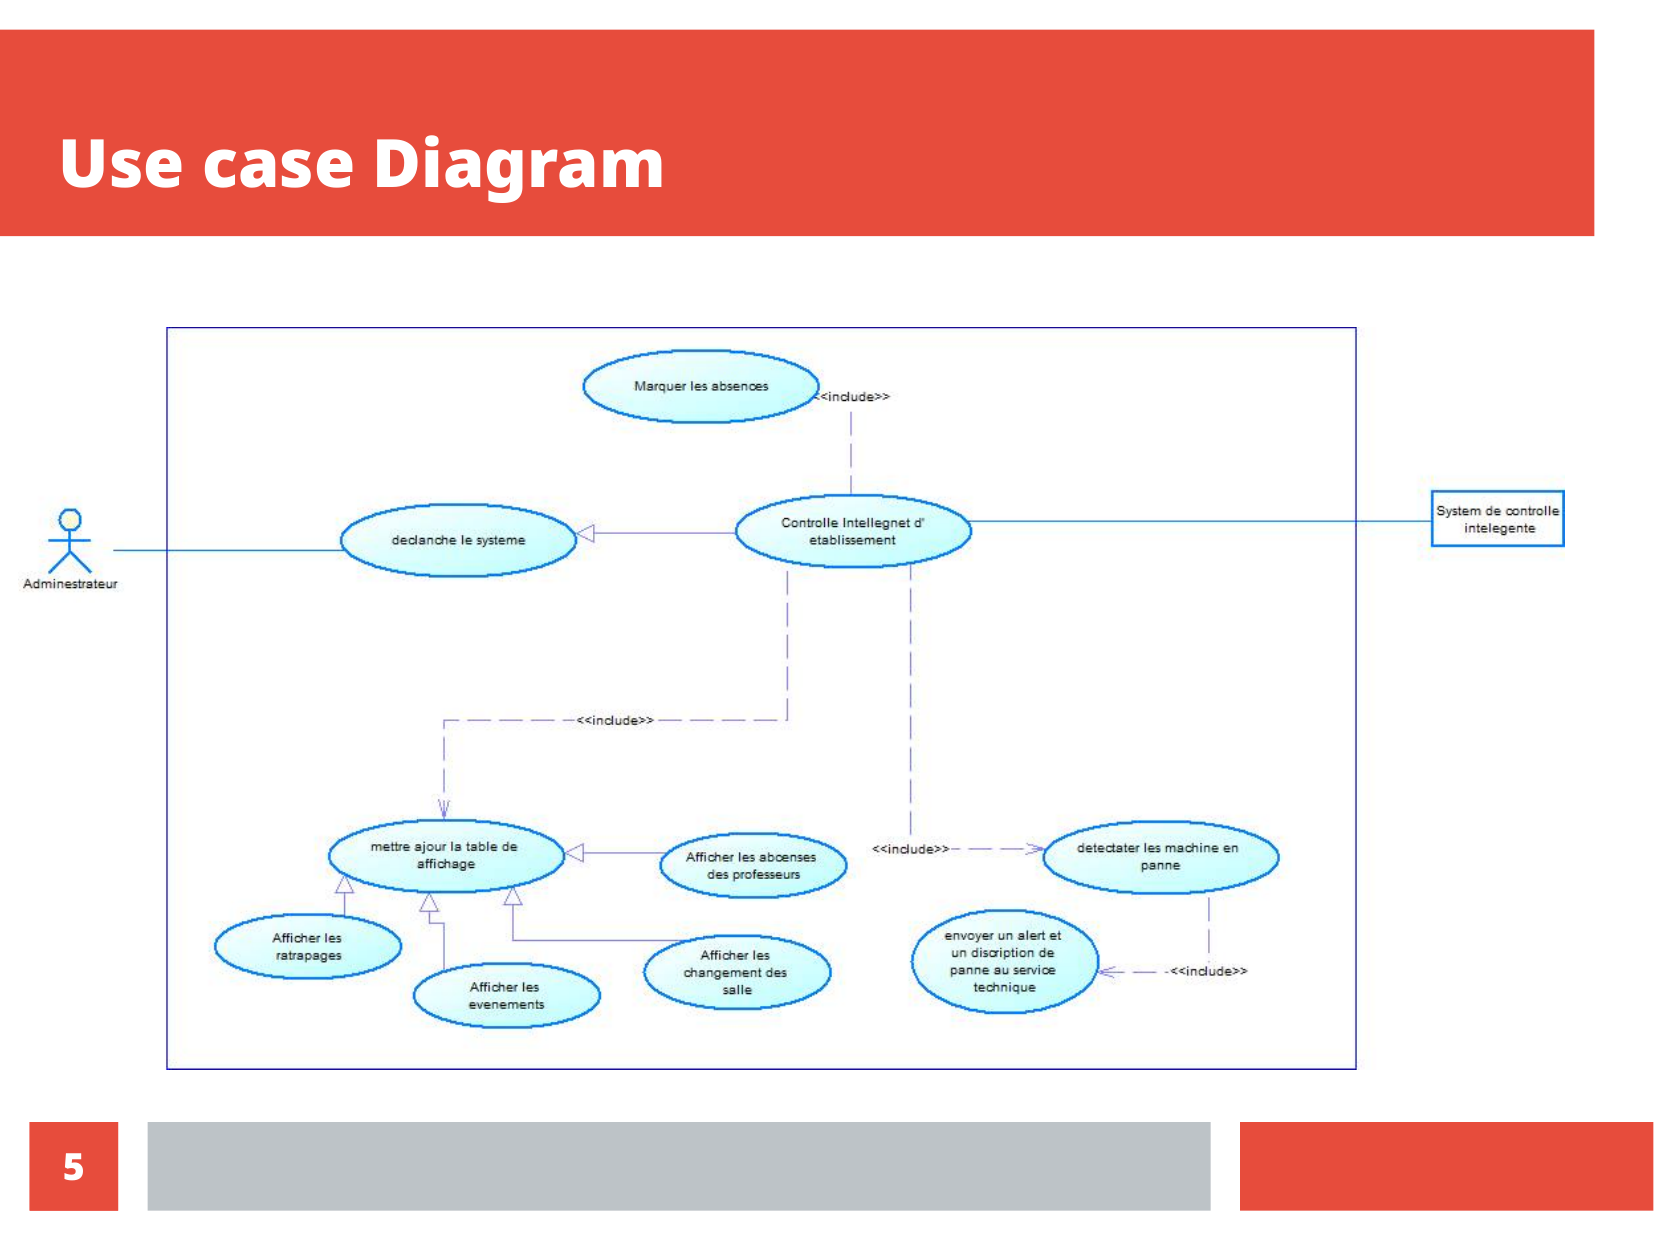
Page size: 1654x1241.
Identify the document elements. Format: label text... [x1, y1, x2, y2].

picture [18, 327, 1565, 1070]
title Use case Diagram [59, 59, 1595, 207]
